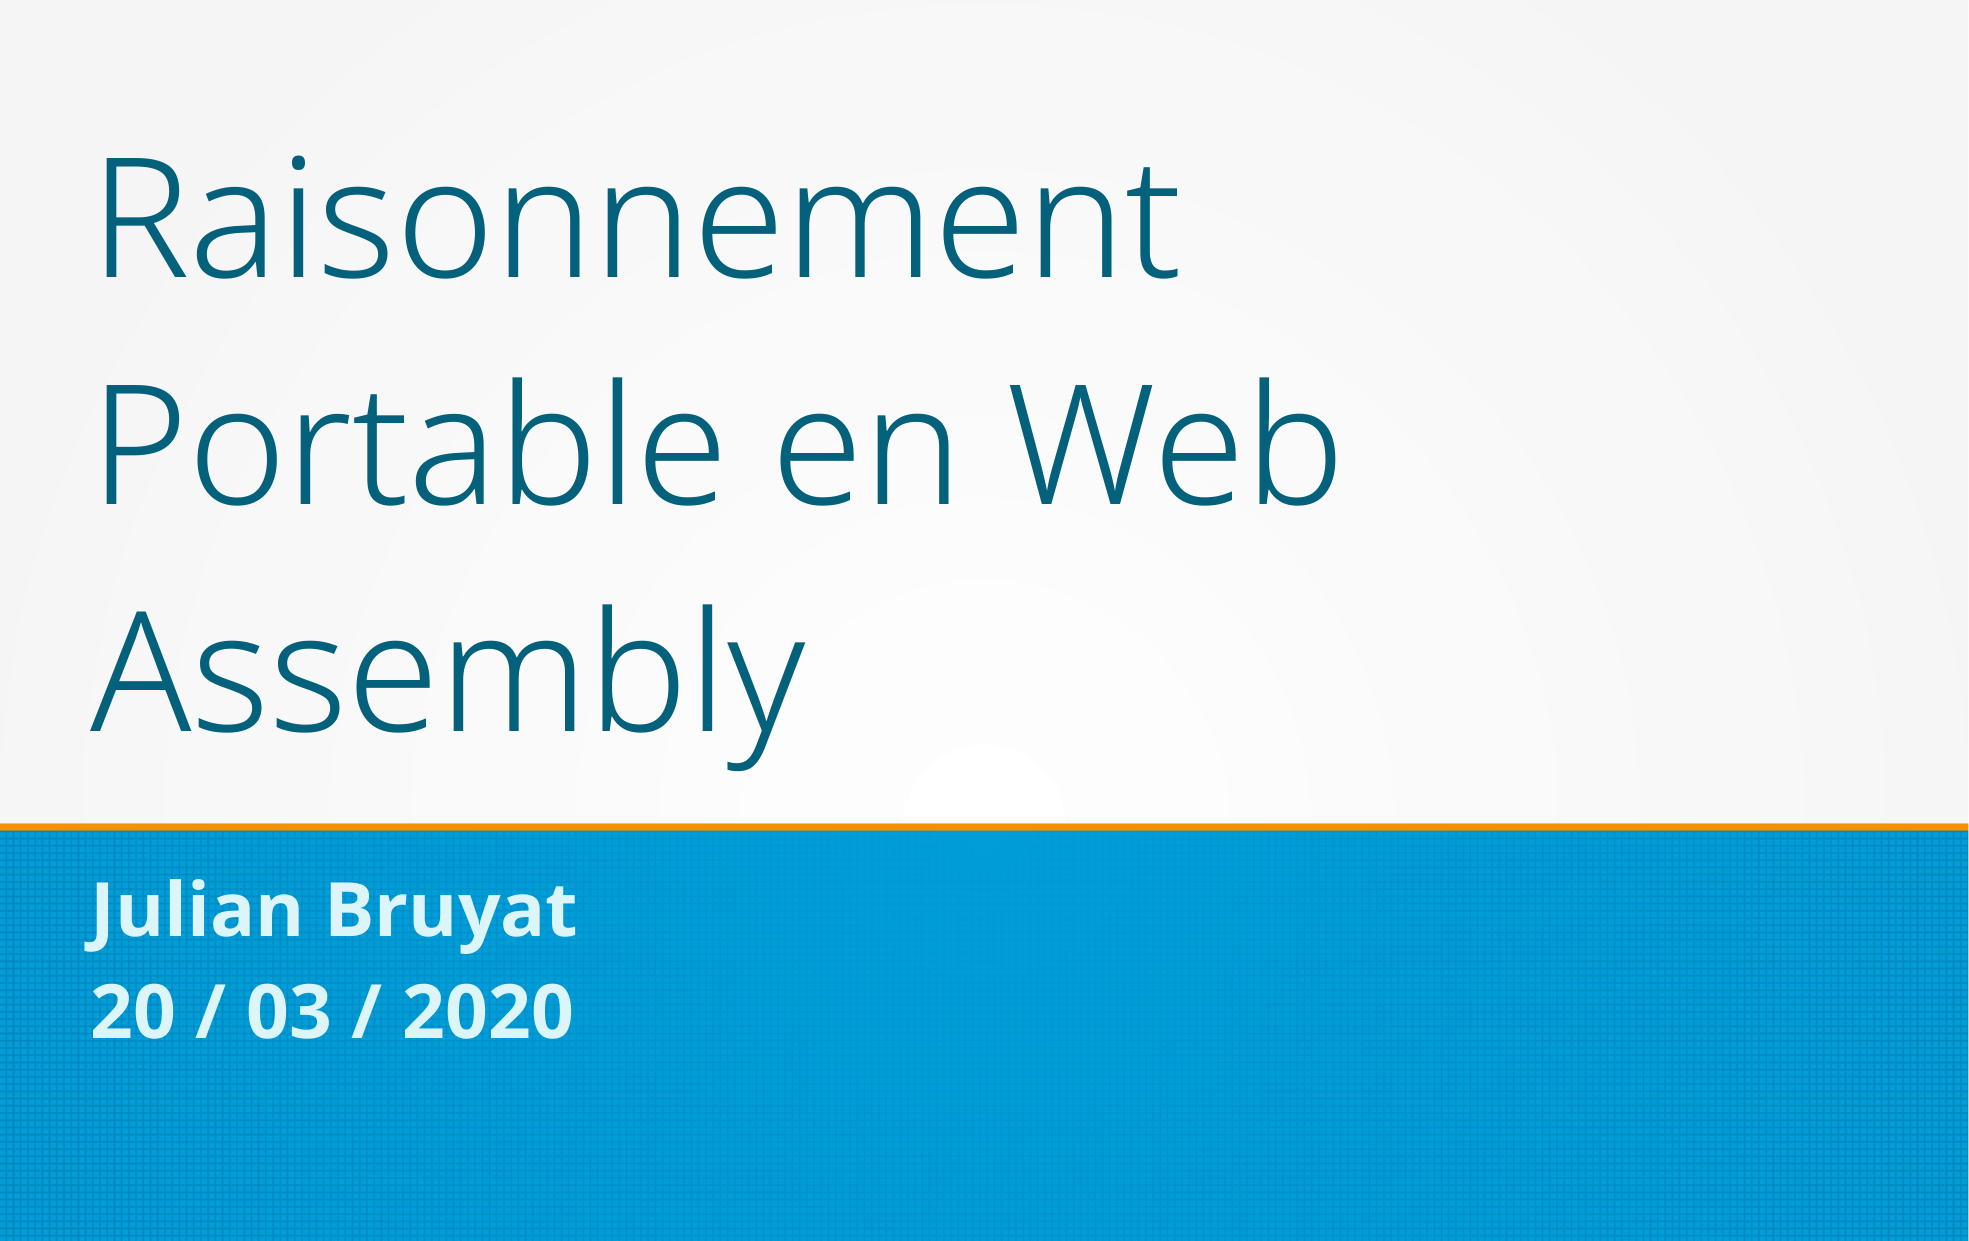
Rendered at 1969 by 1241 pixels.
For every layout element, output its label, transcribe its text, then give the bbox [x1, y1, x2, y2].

subtitle Julian Bruyat 20 / 03 / 2020 [90, 855, 1861, 1111]
picture [0, 0, 1969, 830]
title Raisonnement Portable en Web Assembly [90, 49, 1862, 781]
